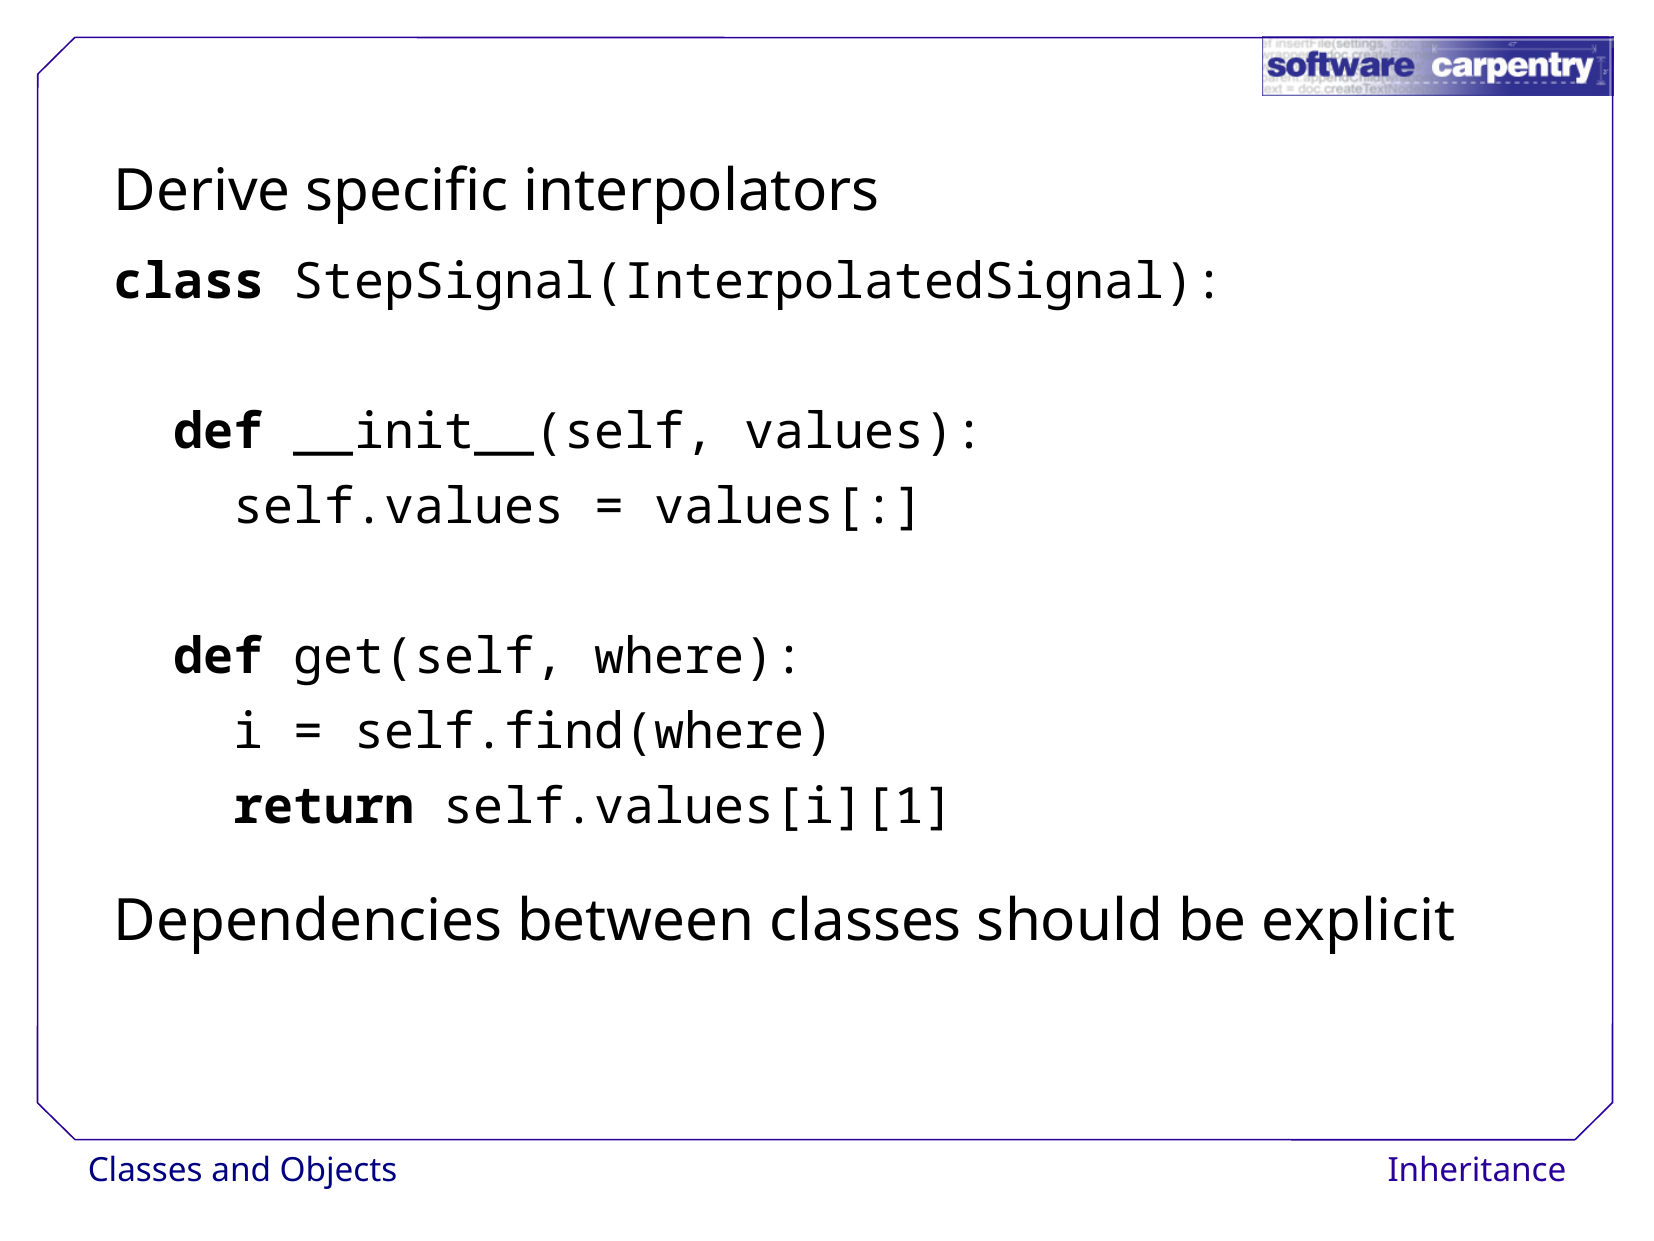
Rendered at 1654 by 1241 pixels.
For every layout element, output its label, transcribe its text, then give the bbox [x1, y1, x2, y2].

text_box Dependencies between classes should be explicit [99, 839, 1517, 961]
text_box Derive specific interpolators [99, 109, 1517, 225]
text_box class StepSignal(InterpolatedSignal): def __init__(self, values): self.values = values[:] def get(self, where): i = self.find(where) return self.values[i][1] [99, 225, 1517, 839]
picture [1262, 36, 1614, 96]
